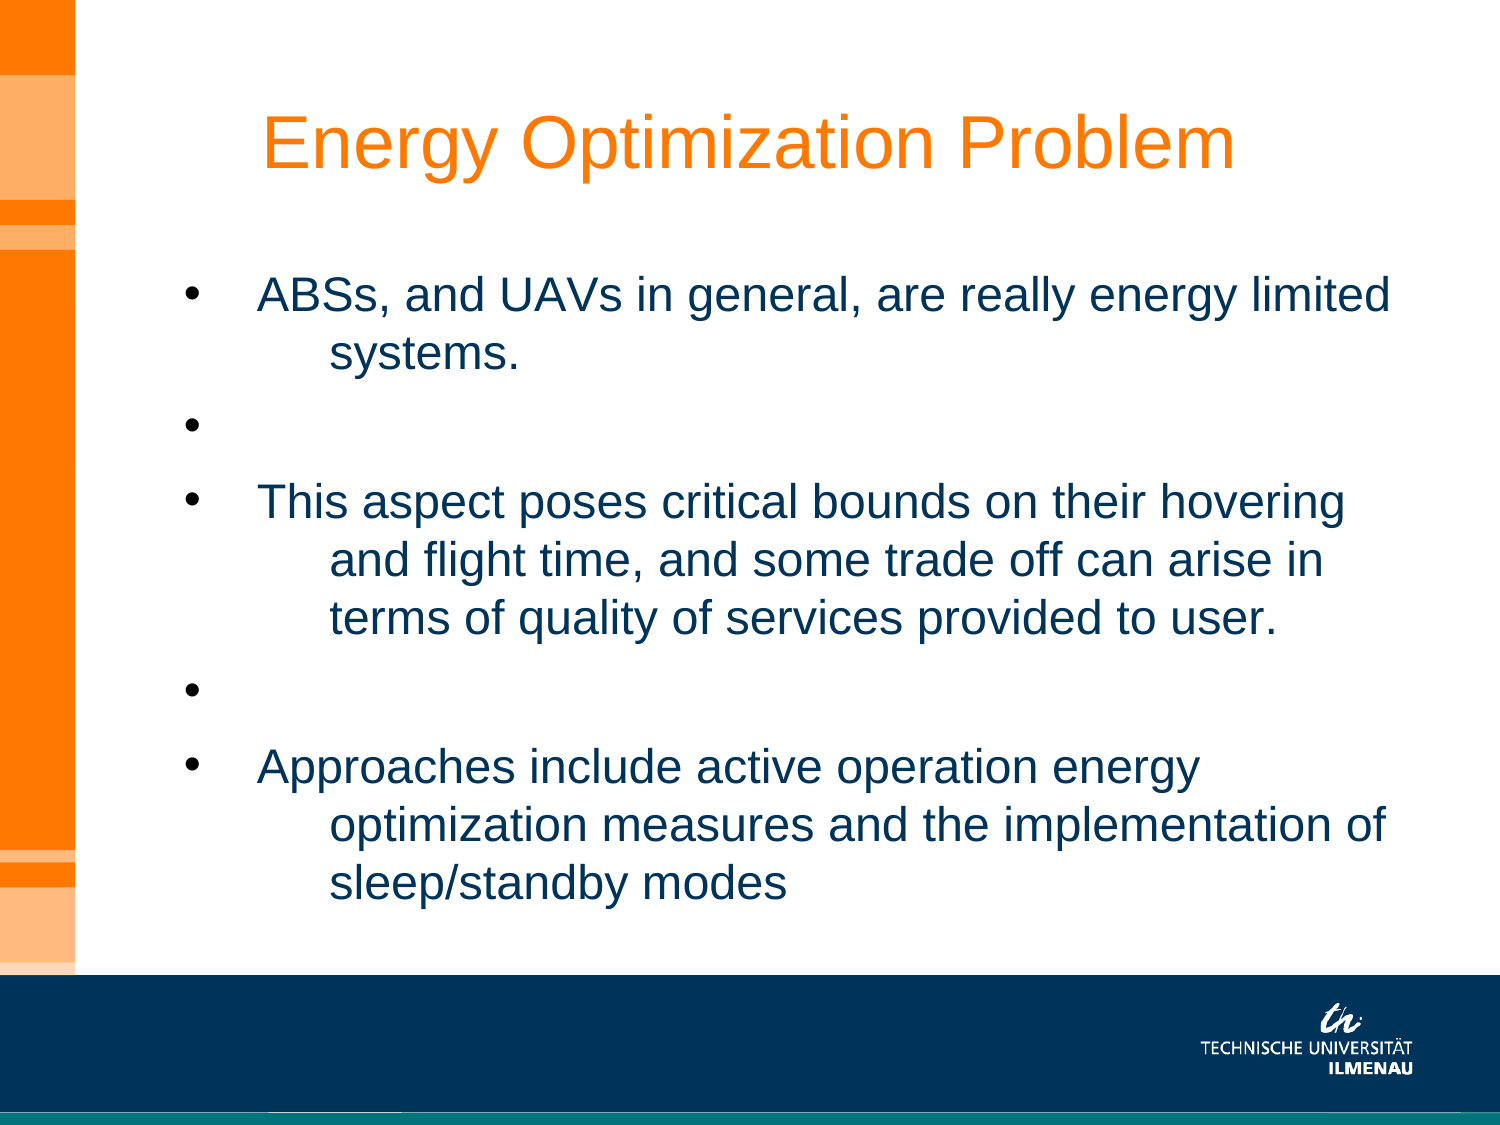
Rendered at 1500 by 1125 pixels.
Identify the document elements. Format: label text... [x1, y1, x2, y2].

list ABSs, and UAVs in general, are really energy limited systems. This aspect poses critical bounds on their hovering and flight time, and some trade off can arise in terms of quality of services provided to user. Approaches include active operation energy optimization measures and the implementation of sleep/standby modes [74, 263, 1425, 916]
title Energy Optimization Problem [74, 20, 1425, 257]
